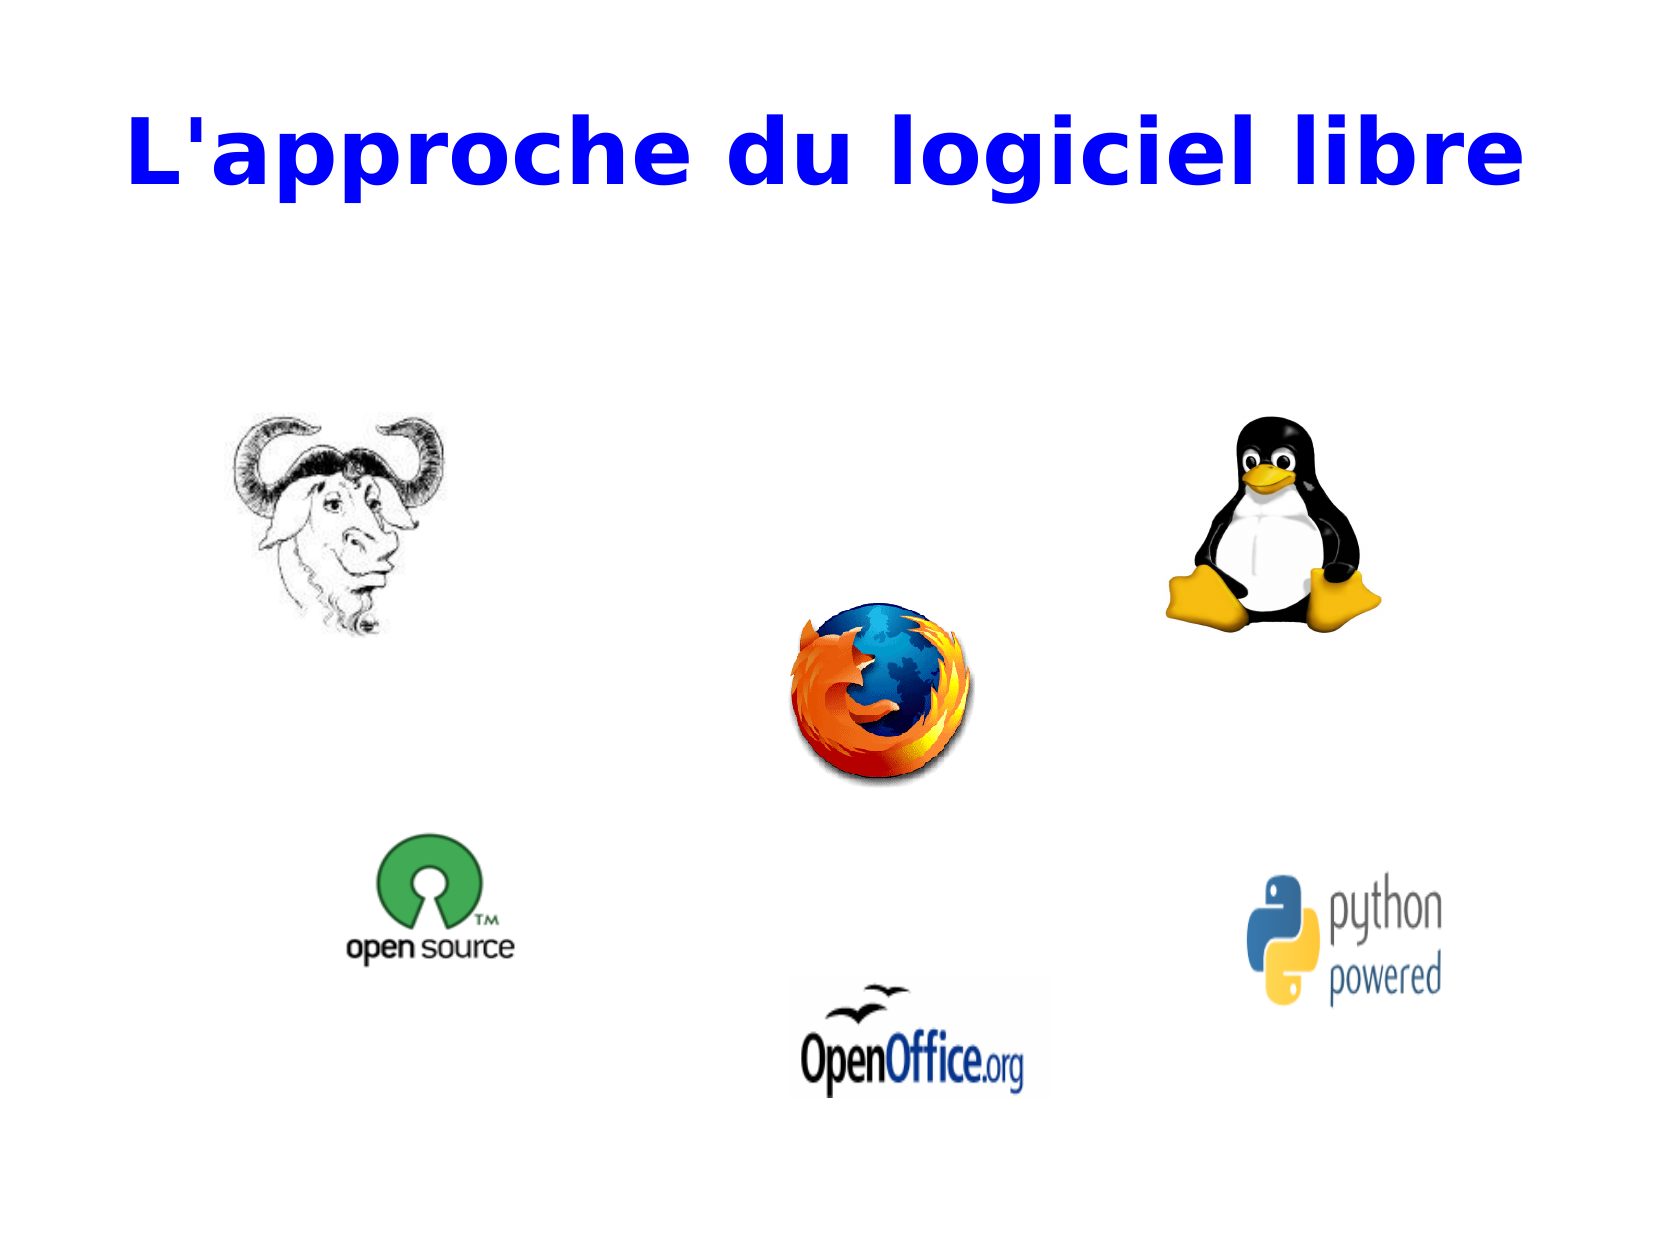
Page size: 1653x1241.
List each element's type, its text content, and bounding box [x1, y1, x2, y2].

picture [1236, 862, 1454, 1017]
picture [787, 975, 1050, 1098]
picture [337, 825, 525, 976]
picture [1161, 412, 1387, 638]
title L'approche du logiciel libre [82, 49, 1571, 257]
picture [787, 600, 975, 788]
picture [224, 412, 449, 638]
